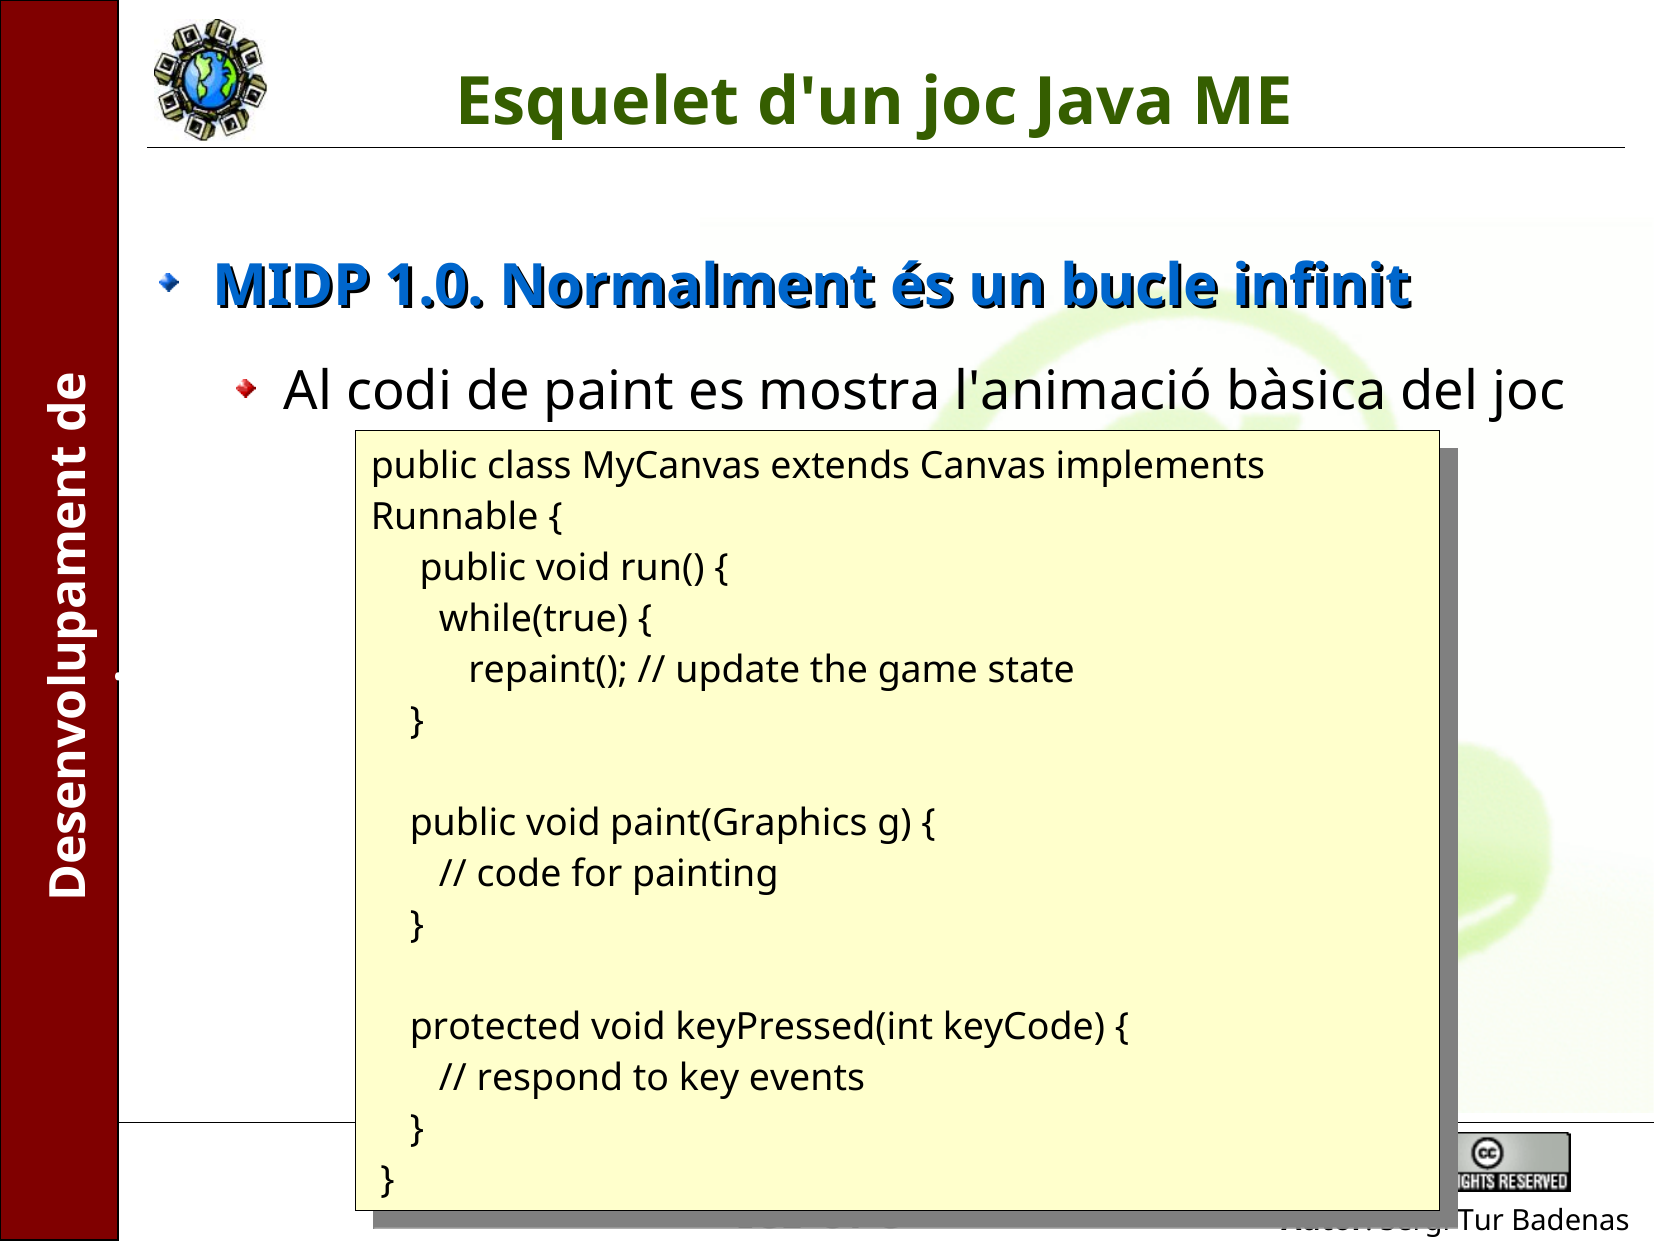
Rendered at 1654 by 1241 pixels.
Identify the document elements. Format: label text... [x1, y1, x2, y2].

text_box public class MyCanvas extends Canvas implements Runnable { public void run() { while(true) { repaint(); // update the game state } public void paint(Graphics g) { // code for painting } protected void keyPressed(int keyCode) { // respond to key events } } [355, 430, 1440, 1077]
title Esquelet d'un joc Java ME [129, 56, 1619, 141]
picture [1458, 1132, 1571, 1192]
list MIDP 1.0. Normalment és un bucle infinit Al codi de paint es mostra l'animació bàsica del joc [141, 242, 1630, 1078]
picture [154, 19, 268, 56]
picture [700, 217, 1654, 1113]
